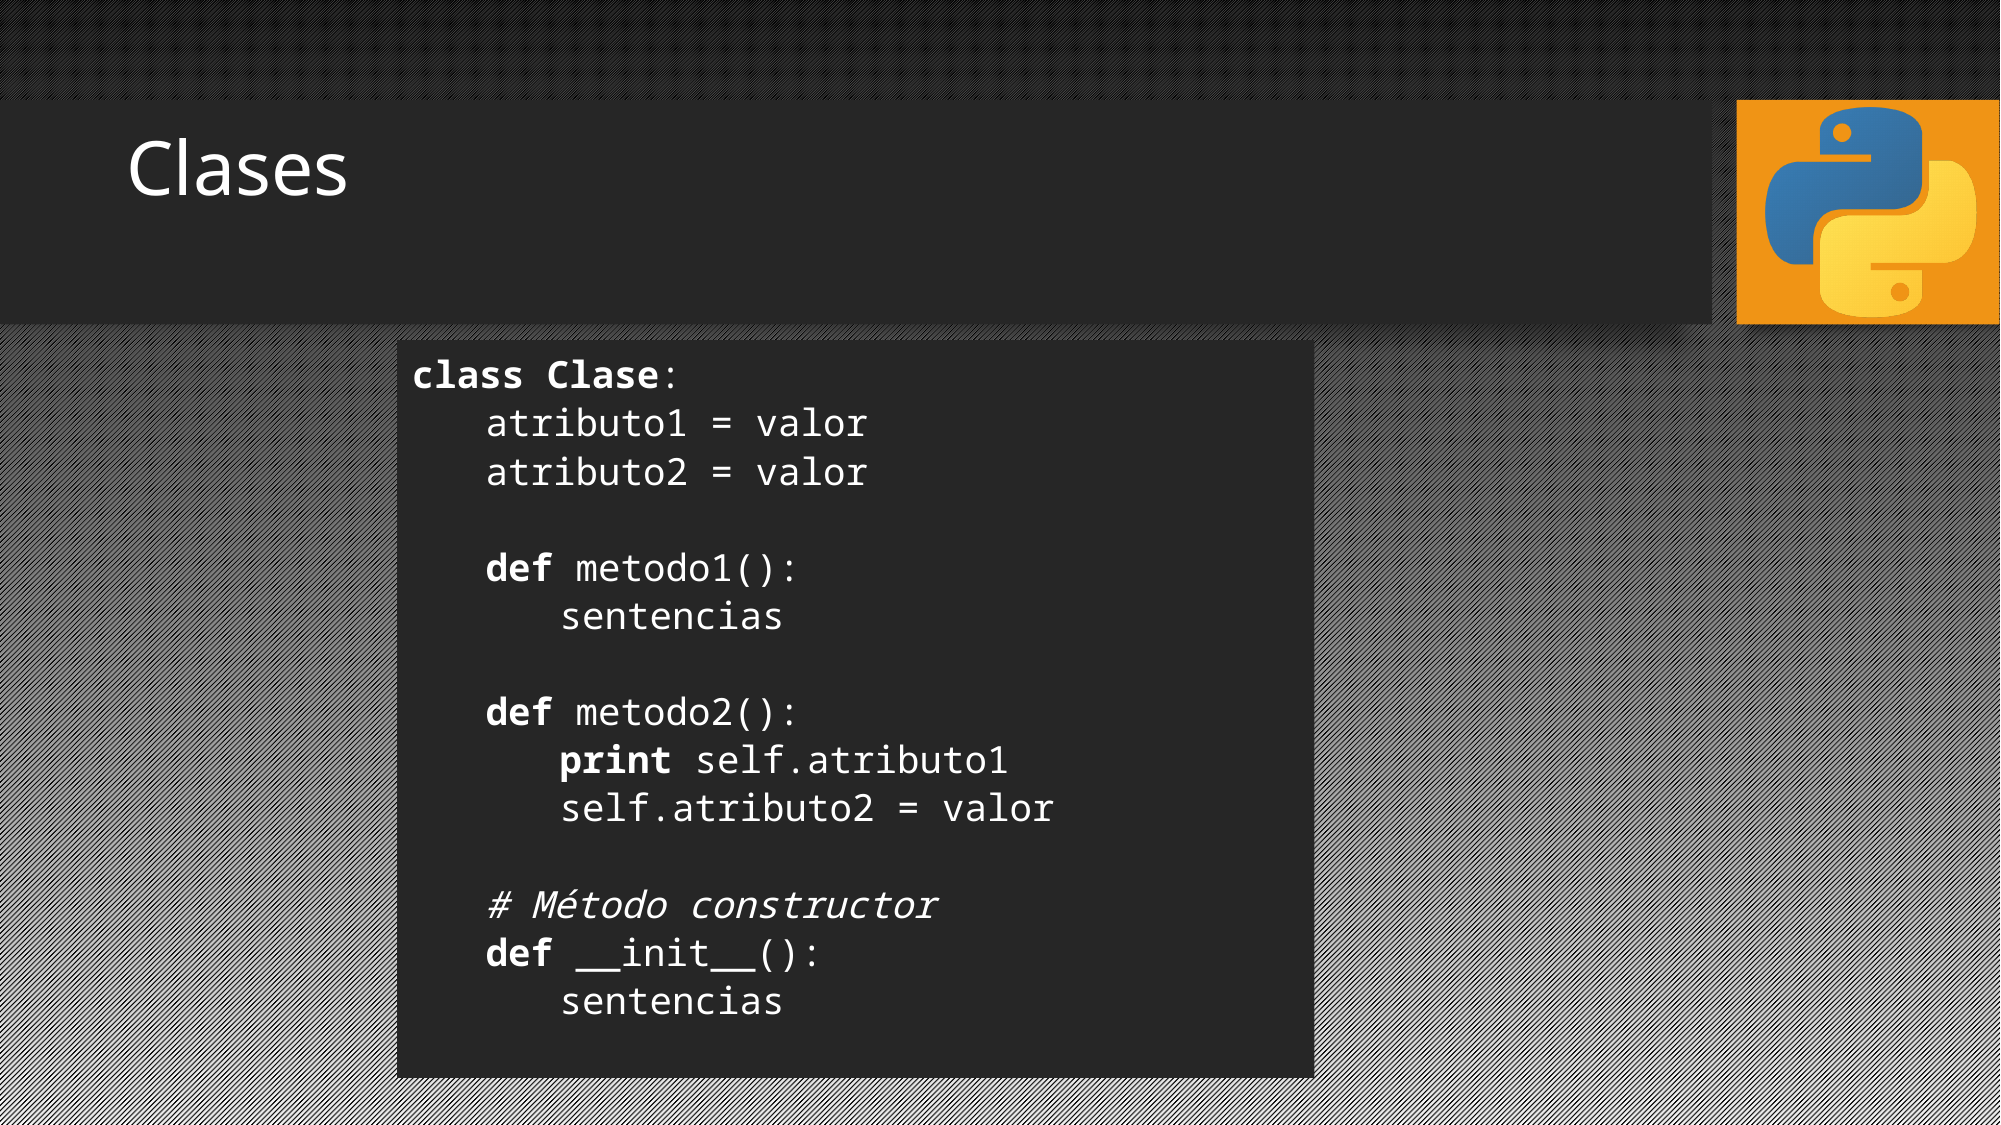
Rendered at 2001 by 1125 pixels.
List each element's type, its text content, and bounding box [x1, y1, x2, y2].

list [1315, 383, 1879, 1078]
text_box class Clase: atributo1 = valor atributo2 = valor def metodo1(): sentencias def metodo2(): print self.atributo1 self.atributo2 = valor # Método constructor def __init__(): sentencias [397, 340, 1315, 1078]
picture [0, 0, 2000, 1125]
picture [1765, 107, 1977, 318]
list [111, 383, 397, 1078]
title Clases [111, 123, 1689, 301]
